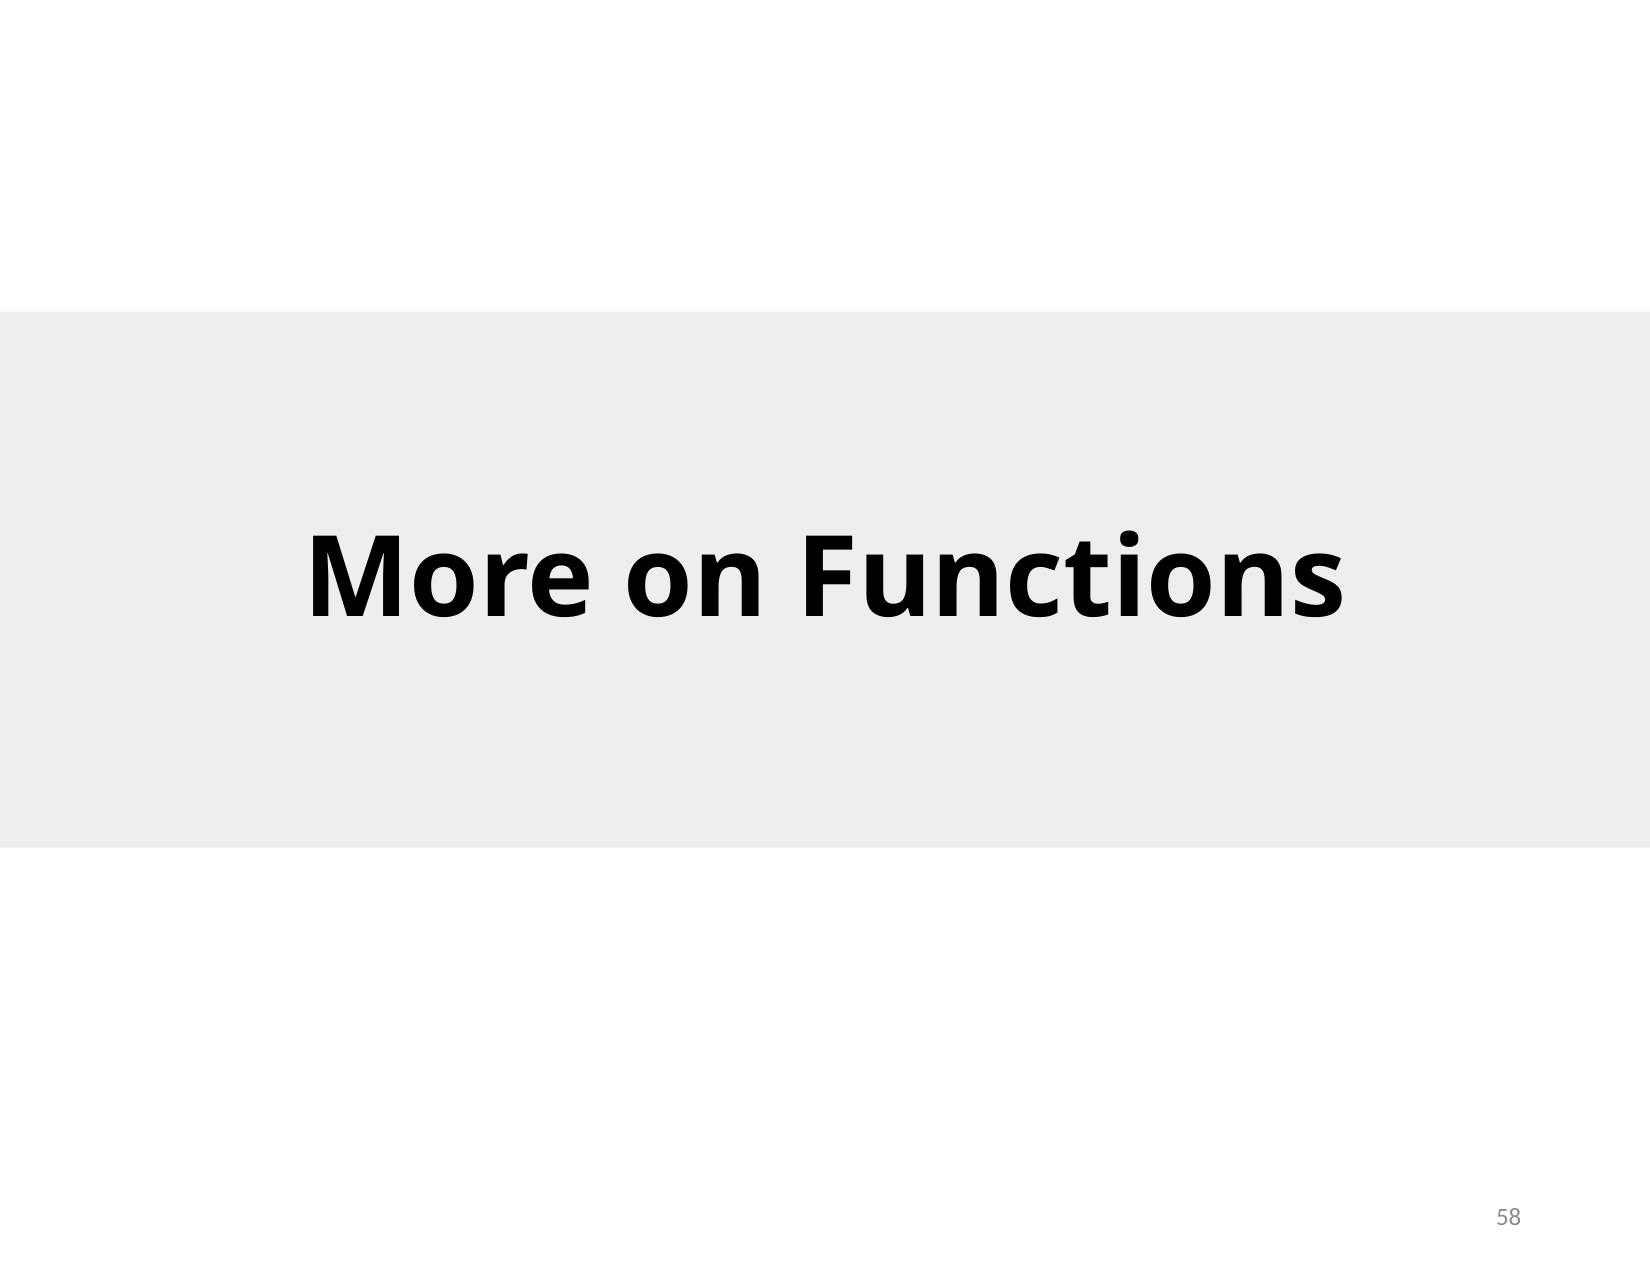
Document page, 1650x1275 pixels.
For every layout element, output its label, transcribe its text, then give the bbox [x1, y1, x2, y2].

title More on Functions [0, 311, 1650, 848]
